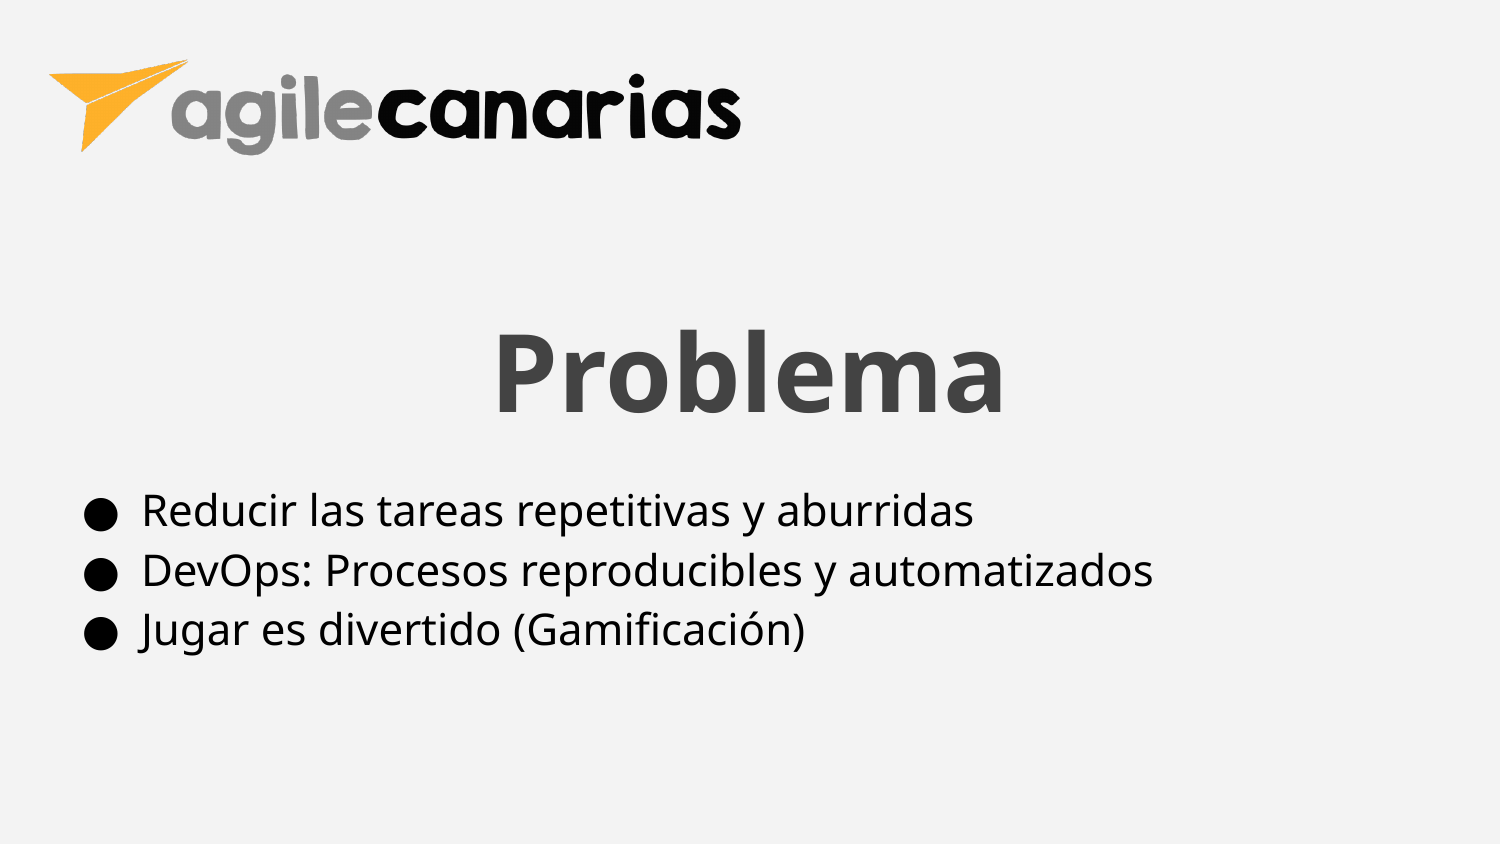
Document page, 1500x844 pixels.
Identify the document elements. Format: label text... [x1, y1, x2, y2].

picture [24, 35, 762, 182]
subtitle Reducir las tareas repetitivas y aburridas DevOps: Procesos reproducibles y automatizados Jugar es divertido (Gamificación) [51, 464, 1449, 734]
title Problema [51, 254, 1449, 460]
